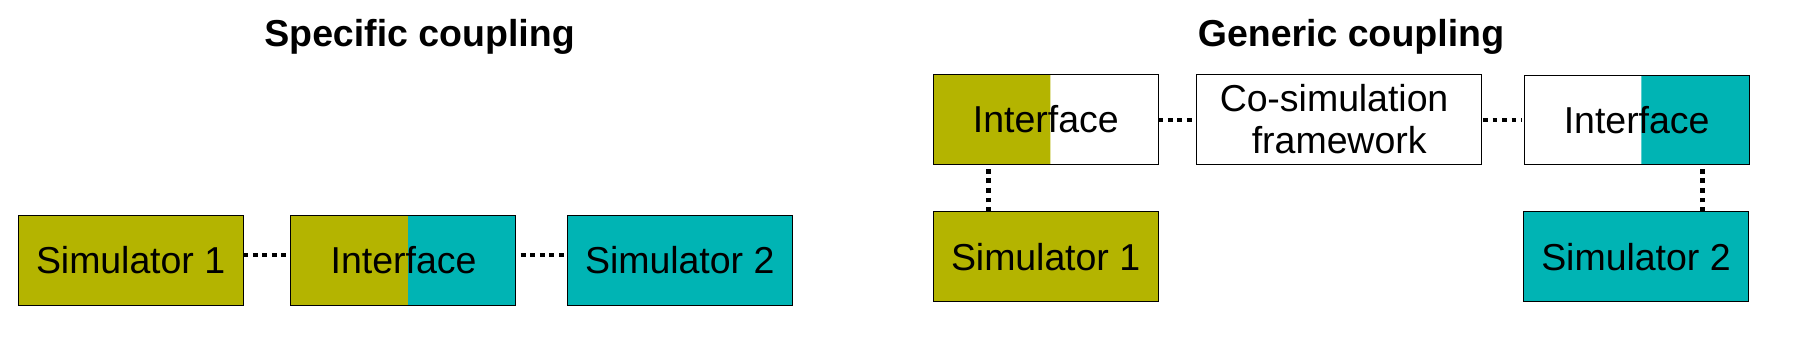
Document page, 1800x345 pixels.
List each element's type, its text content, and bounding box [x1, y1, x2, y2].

text_box Simulator 1 [933, 211, 1159, 302]
text_box Co-simulation framework [1196, 74, 1482, 165]
text_box Simulator 2 [567, 215, 793, 306]
text_box Simulator 2 [1523, 211, 1749, 302]
text_box Generic coupling [1183, 4, 1800, 104]
text_box Interface [1524, 75, 1750, 165]
text_box Specific coupling [249, 4, 988, 104]
text_box Simulator 1 [18, 215, 244, 306]
text_box Interface [933, 74, 1159, 165]
text_box Interface [290, 215, 516, 306]
